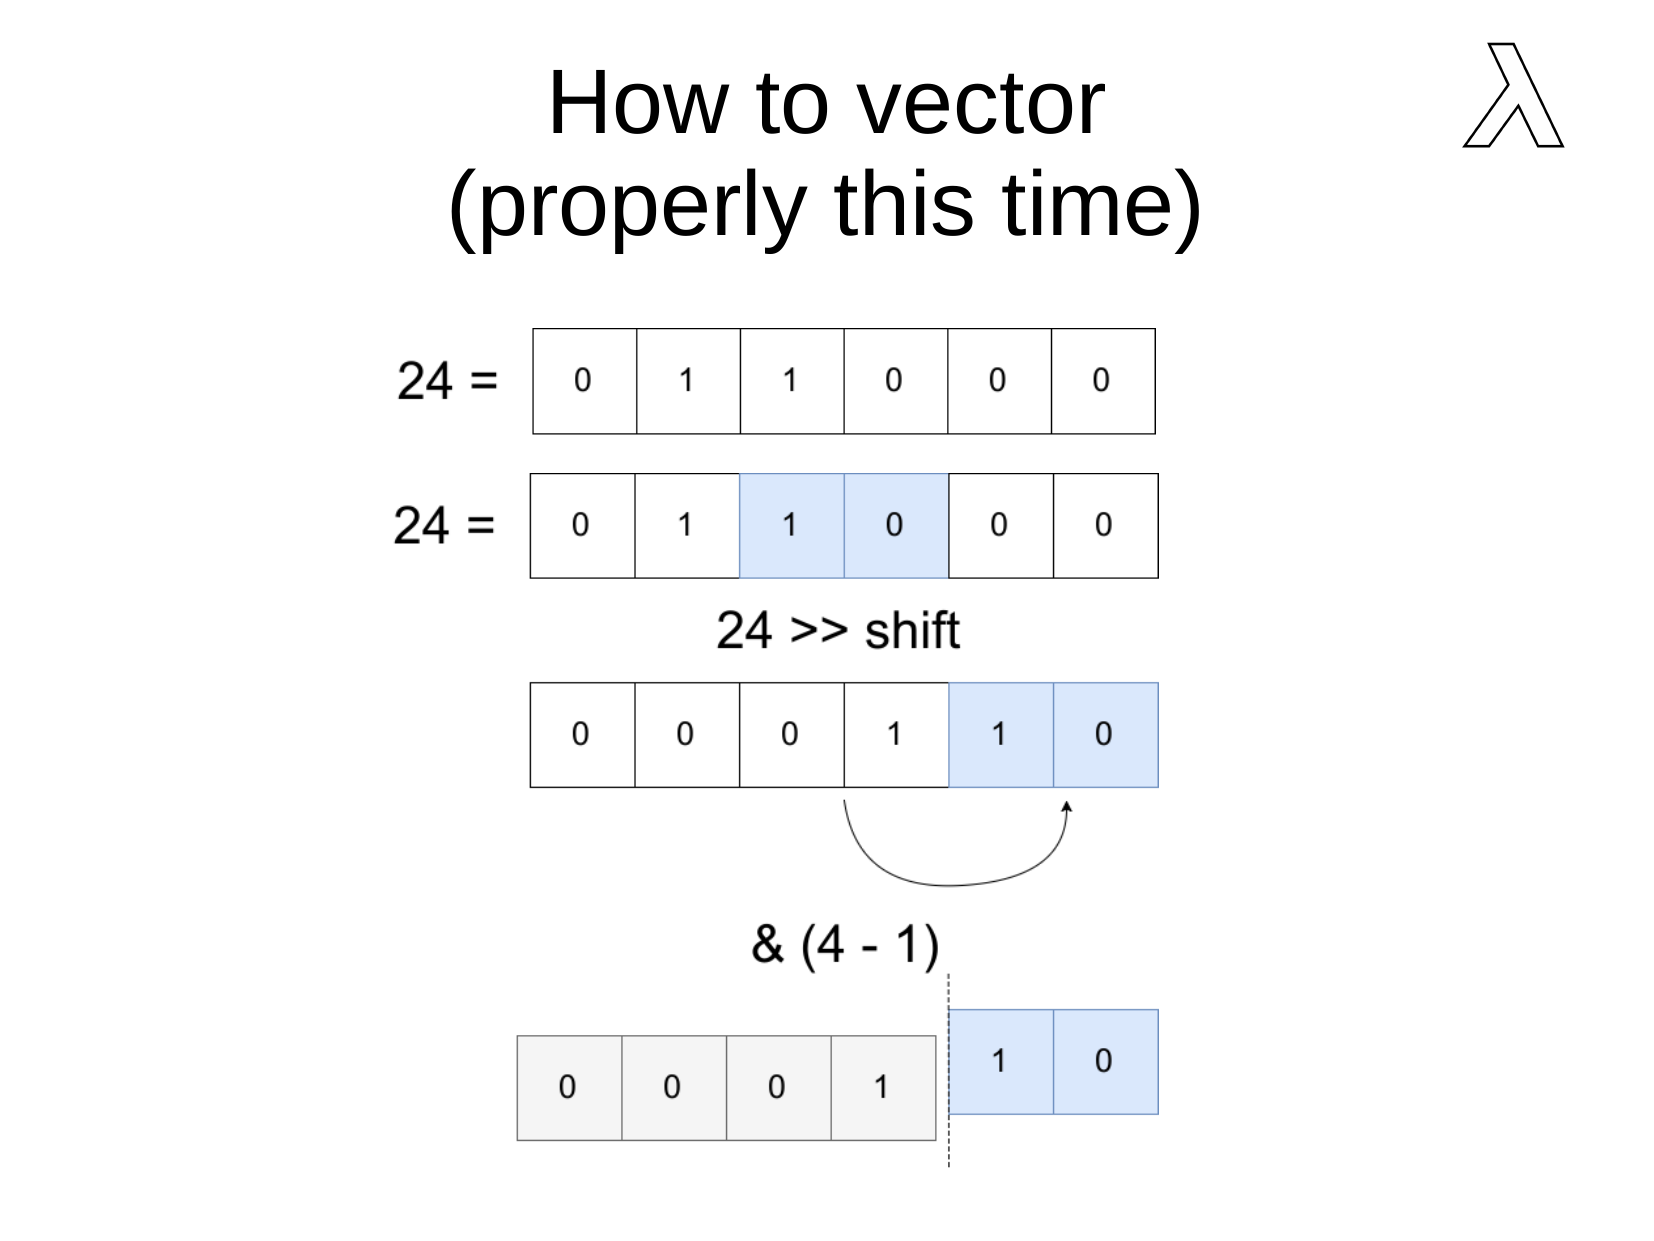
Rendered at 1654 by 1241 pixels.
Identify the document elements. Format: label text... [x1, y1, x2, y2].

picture [390, 328, 1156, 436]
picture [386, 473, 1159, 1171]
title How to vector (properly this time) [82, 49, 1571, 257]
picture [1440, 40, 1587, 151]
